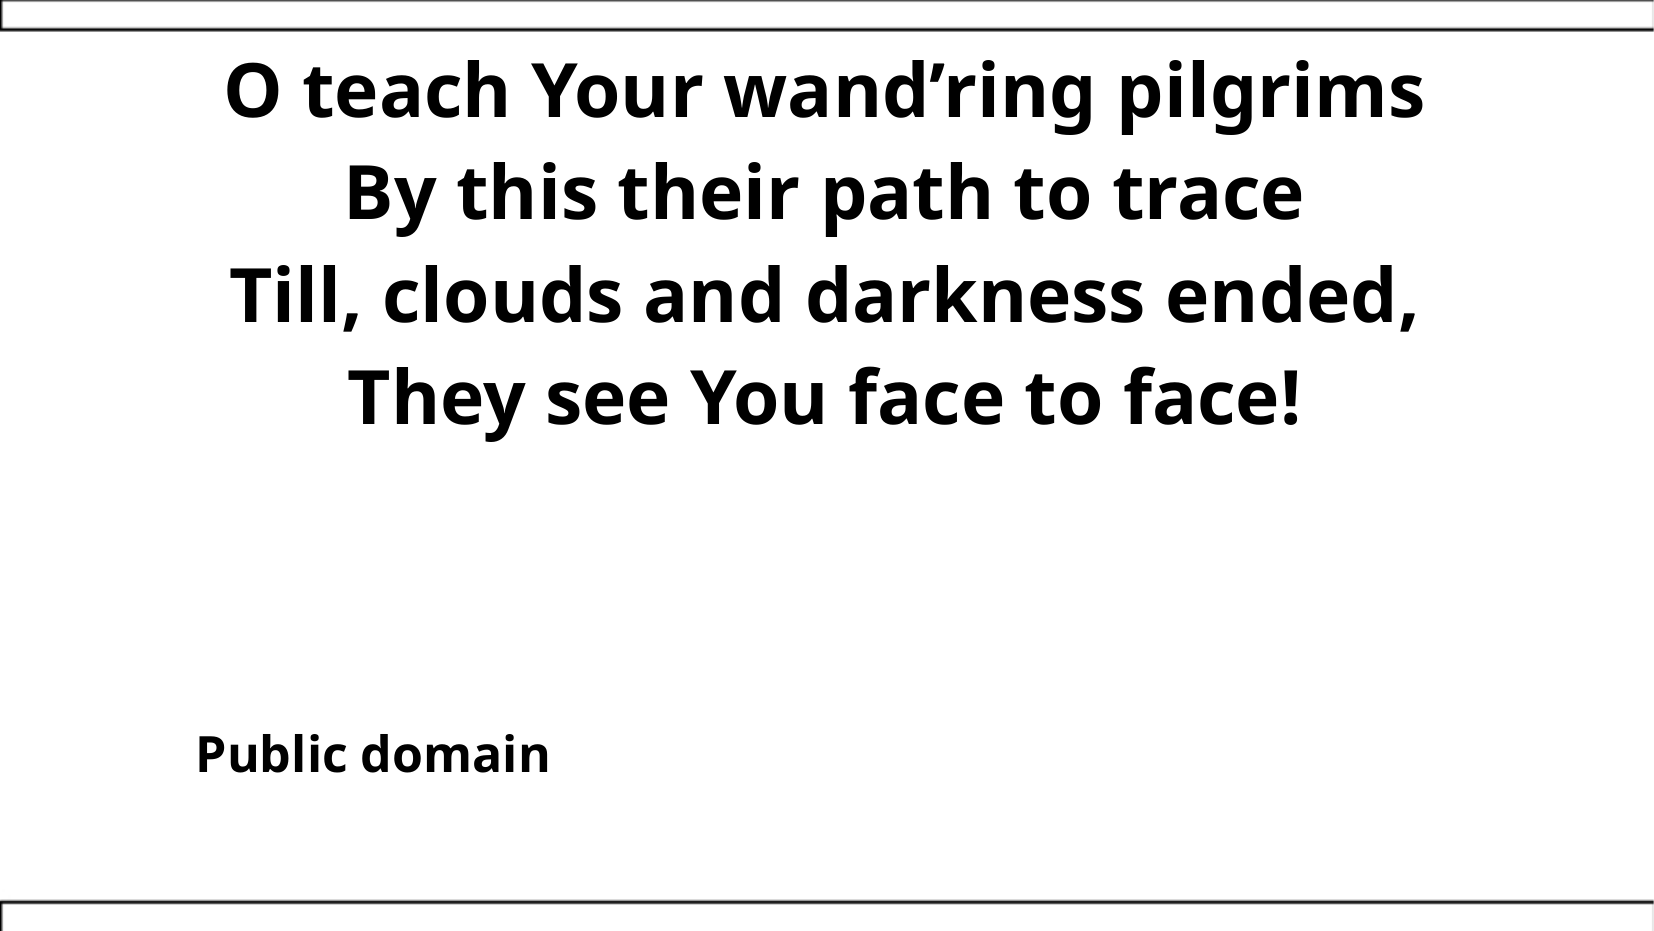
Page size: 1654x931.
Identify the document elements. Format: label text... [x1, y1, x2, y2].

text_box O teach Your wand’ring pilgrims By this their path to trace Till, clouds and darkness ended, They see You face to face! Public domain [90, 30, 1561, 777]
picture [0, 0, 1654, 931]
